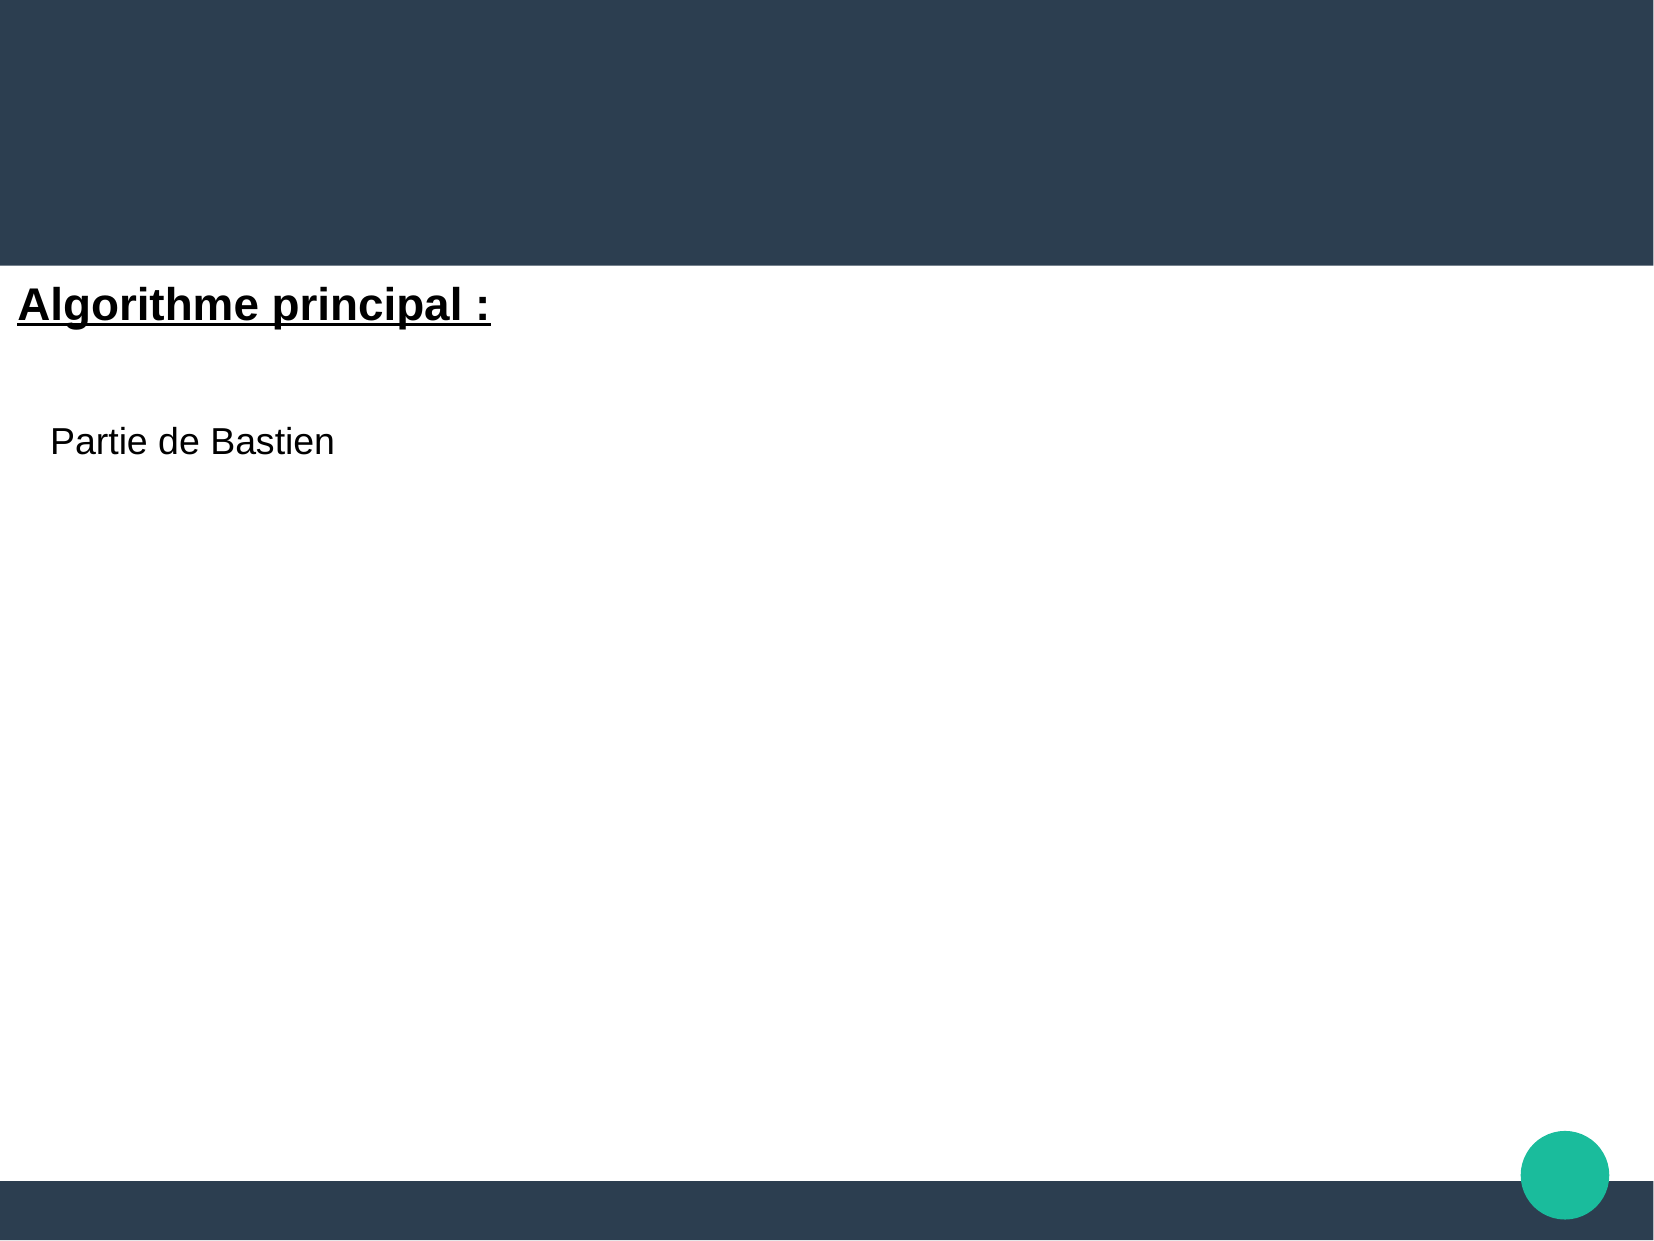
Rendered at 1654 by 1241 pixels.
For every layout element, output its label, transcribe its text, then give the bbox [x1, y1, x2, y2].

text_box Algorithme principal : [2, 271, 532, 338]
text_box Partie de Bastien [35, 413, 863, 470]
